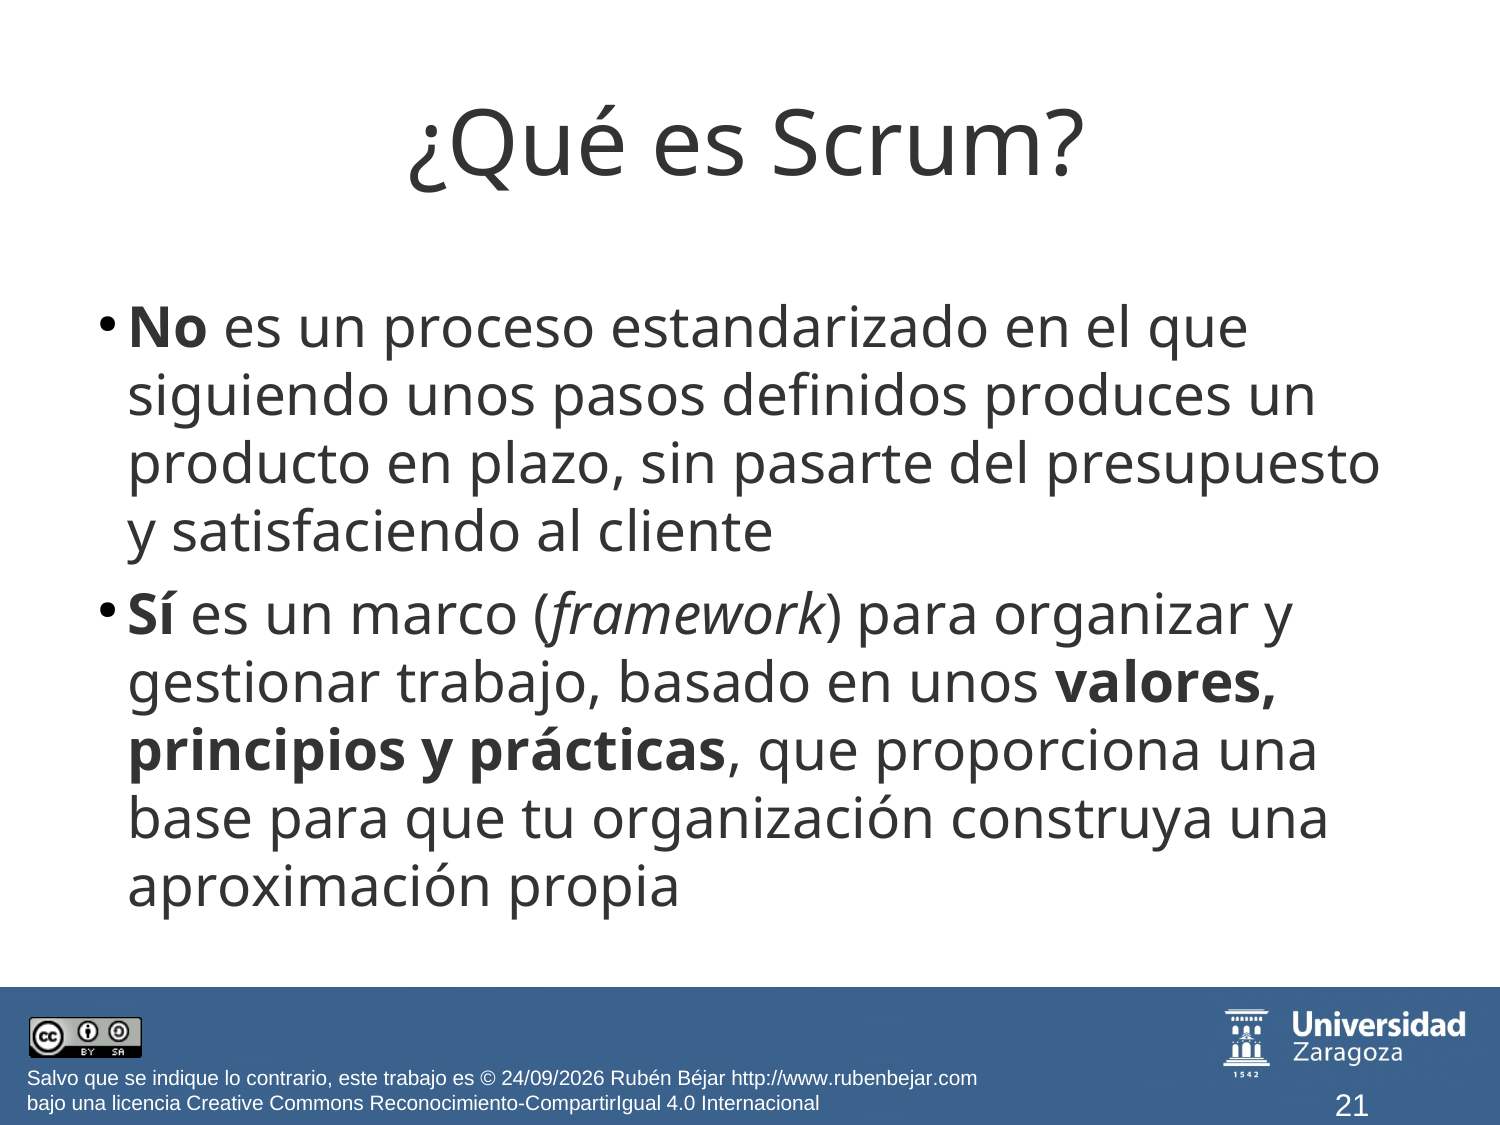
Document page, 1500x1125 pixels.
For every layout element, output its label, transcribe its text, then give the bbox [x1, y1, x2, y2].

list No es un proceso estandarizado en el que siguiendo unos pasos definidos produces un producto en plazo, sin pasarte del presupuesto y satisfaciendo al cliente Sí es un marco (framework) para organizar y gestionar trabajo, basado en unos valores, principios y prácticas, que proporciona una base para que tu organización construya una aproximación propia [82, 283, 1418, 936]
title ¿Qué es Scrum? [74, 21, 1420, 257]
picture [0, 987, 1500, 1125]
